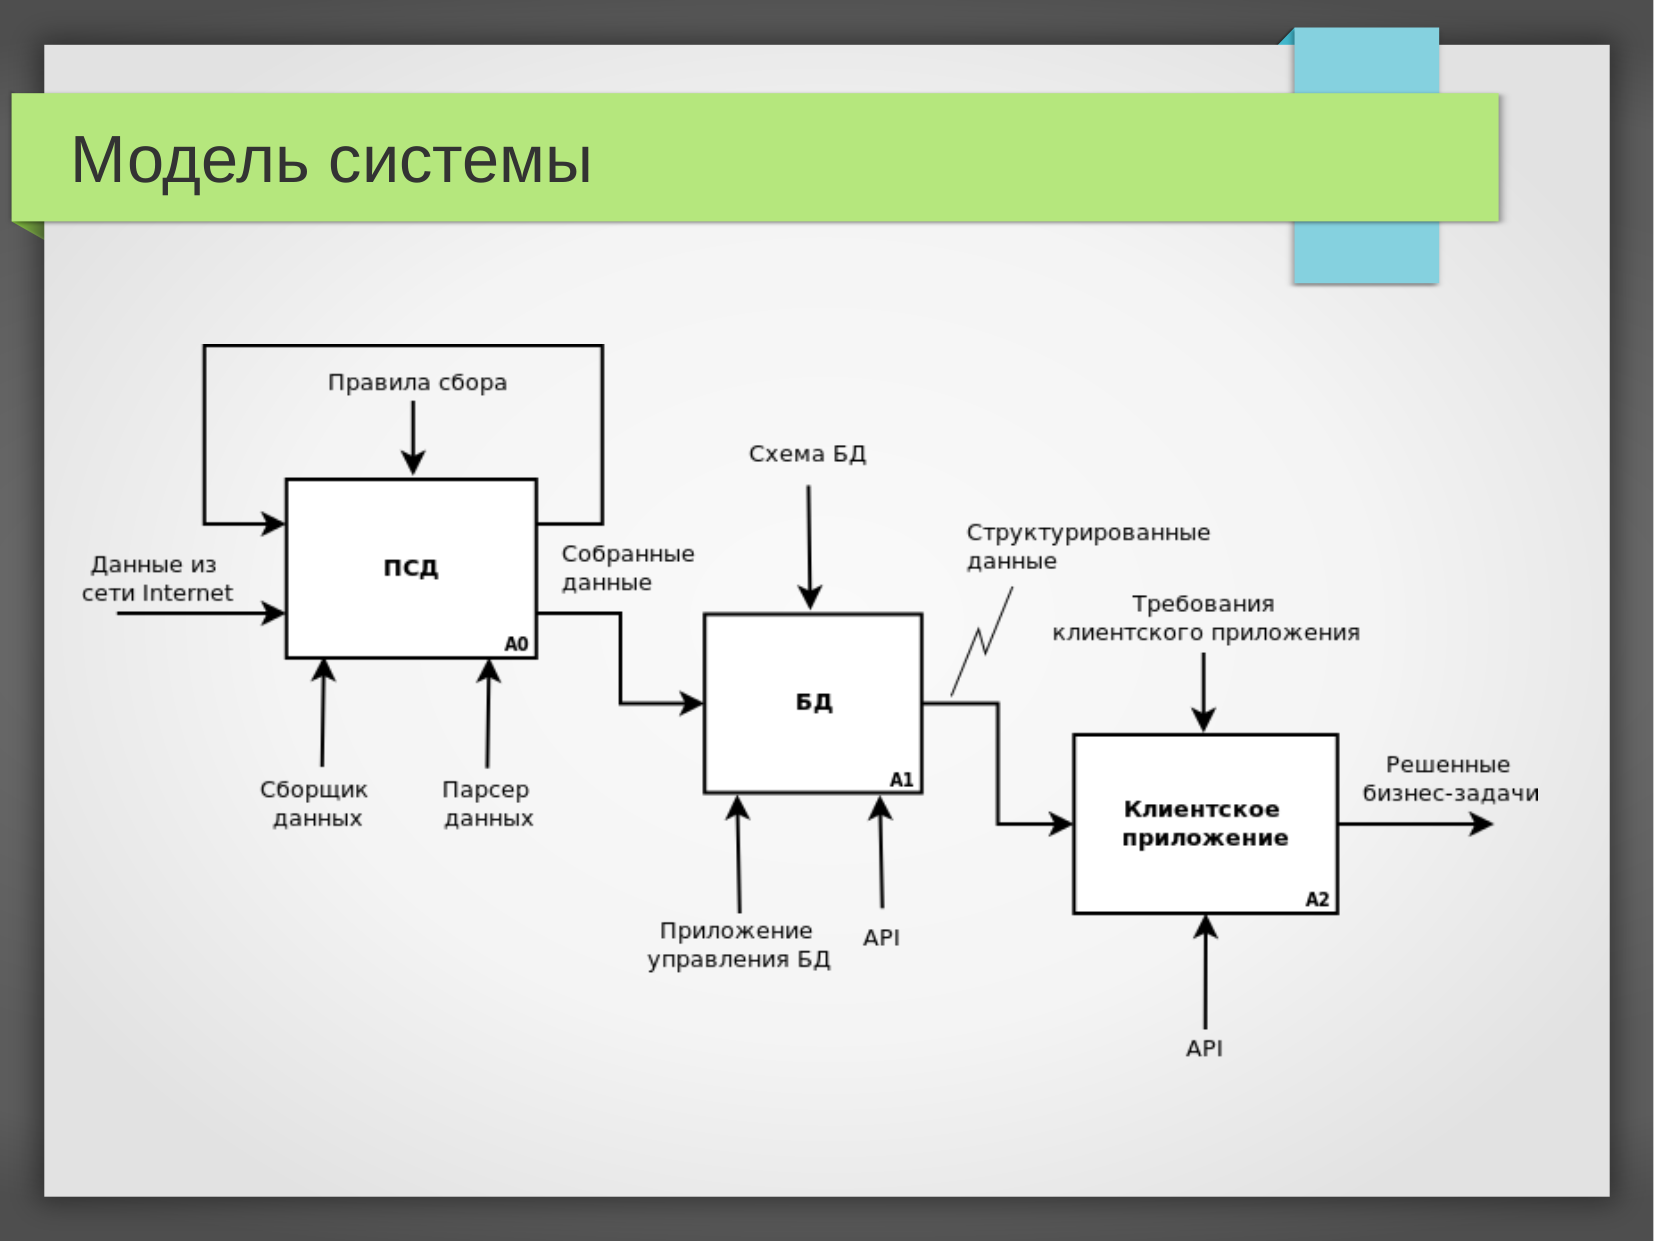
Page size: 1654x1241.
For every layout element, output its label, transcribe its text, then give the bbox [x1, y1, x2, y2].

title Модель системы [70, 106, 1229, 213]
picture [0, 0, 1654, 1241]
